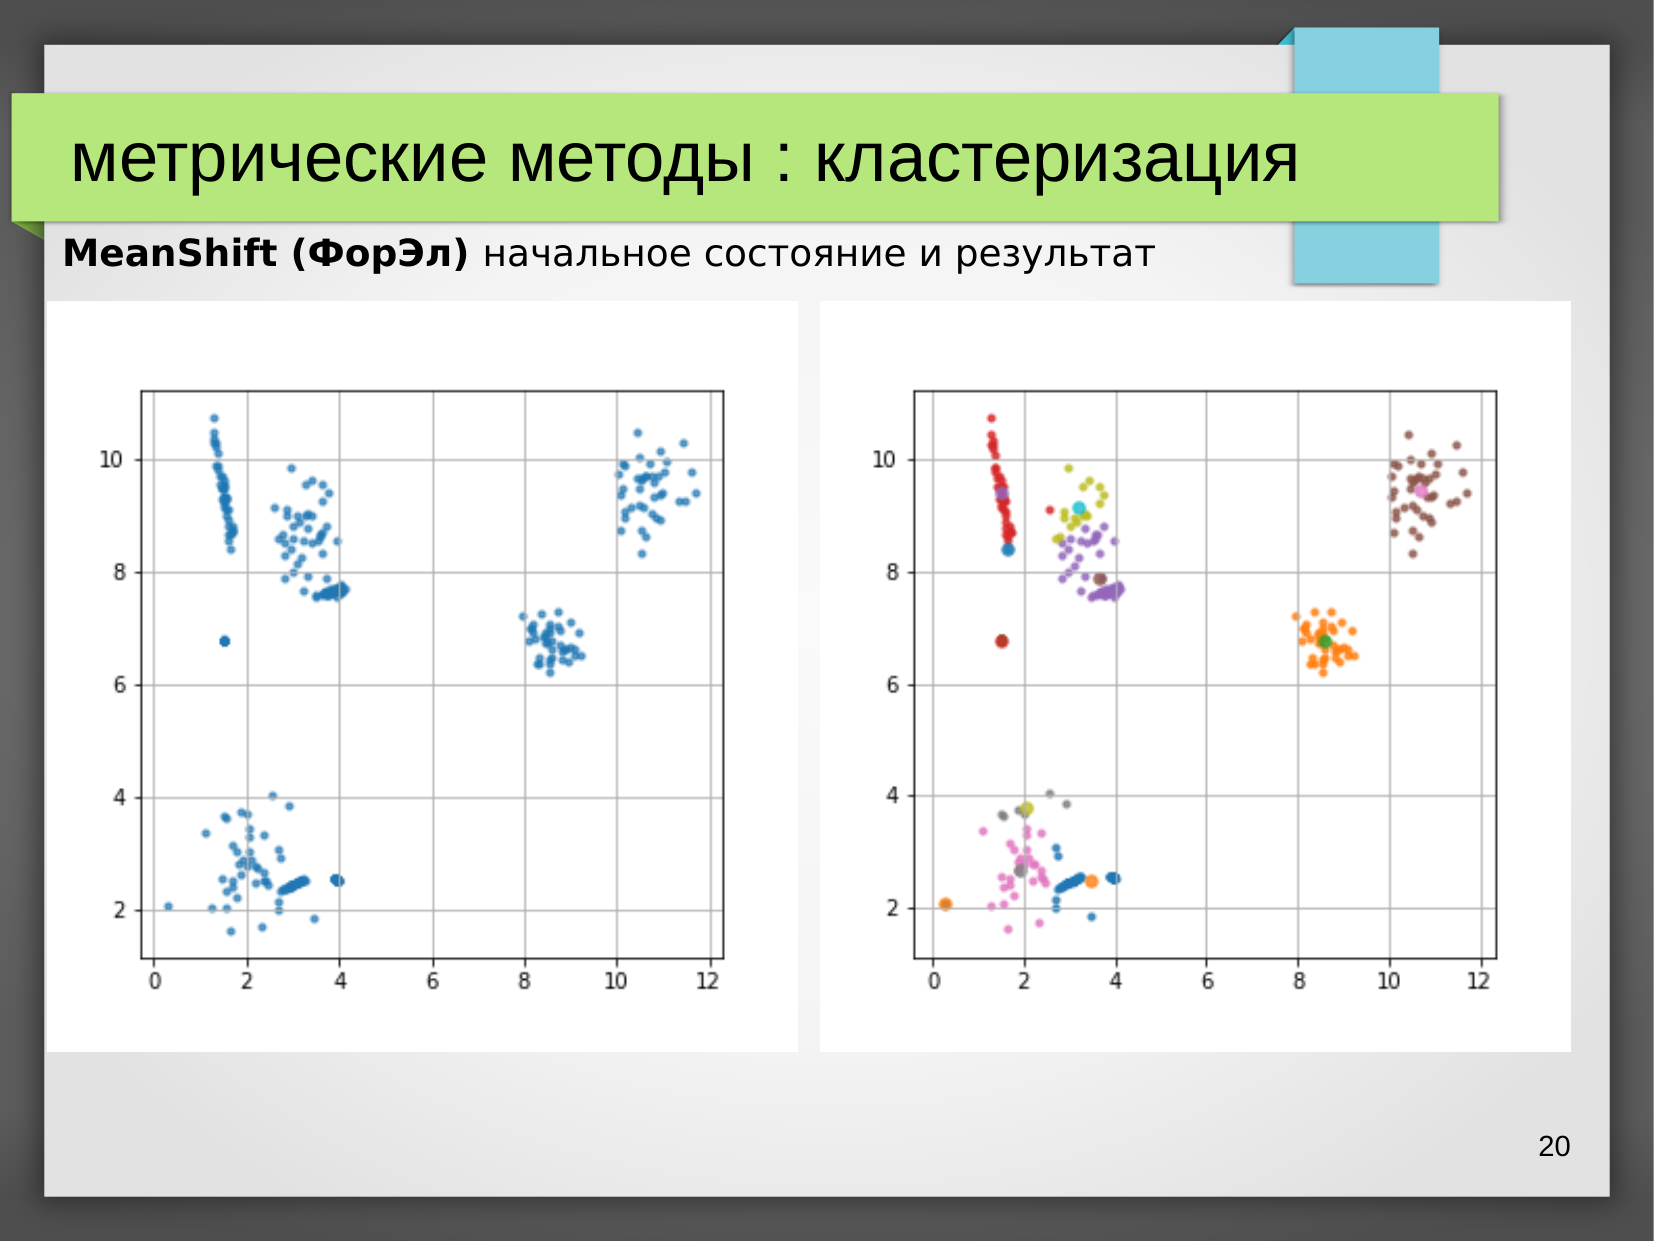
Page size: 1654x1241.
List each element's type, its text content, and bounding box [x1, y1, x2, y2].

title метрические методы : кластеризация [70, 117, 1382, 197]
picture [0, 0, 1654, 1241]
text_box MeanShift (ФорЭл) начальное состояние и результат [47, 224, 1217, 285]
